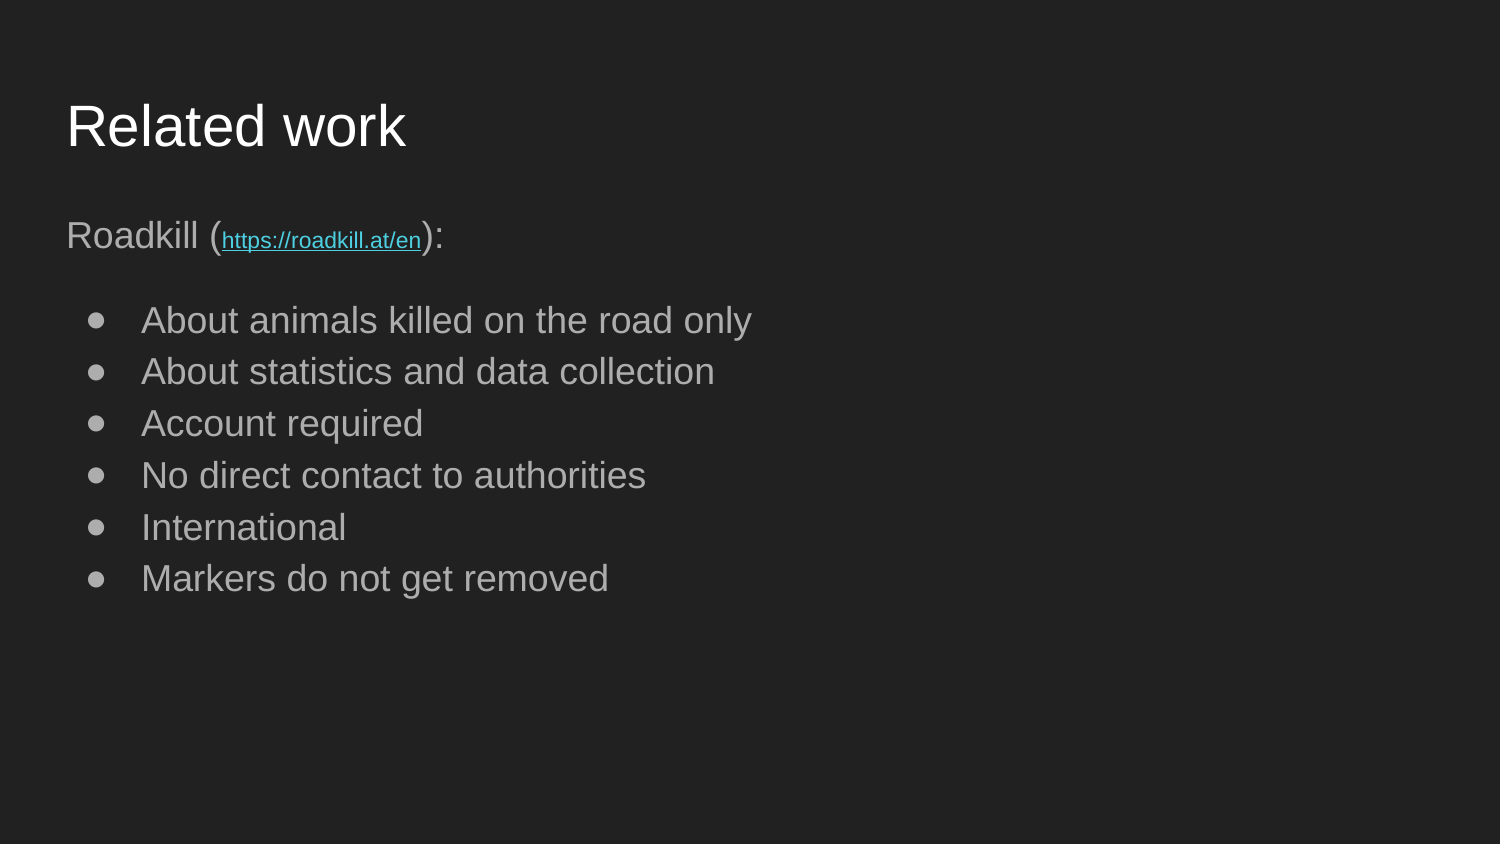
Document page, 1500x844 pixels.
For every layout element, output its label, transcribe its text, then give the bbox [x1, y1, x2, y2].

list Roadkill (https://roadkill.at/en): About animals killed on the road only About statistics and data collection Account required No direct contact to authorities International Markers do not get removed [51, 189, 1449, 750]
title Related work [51, 72, 1449, 167]
